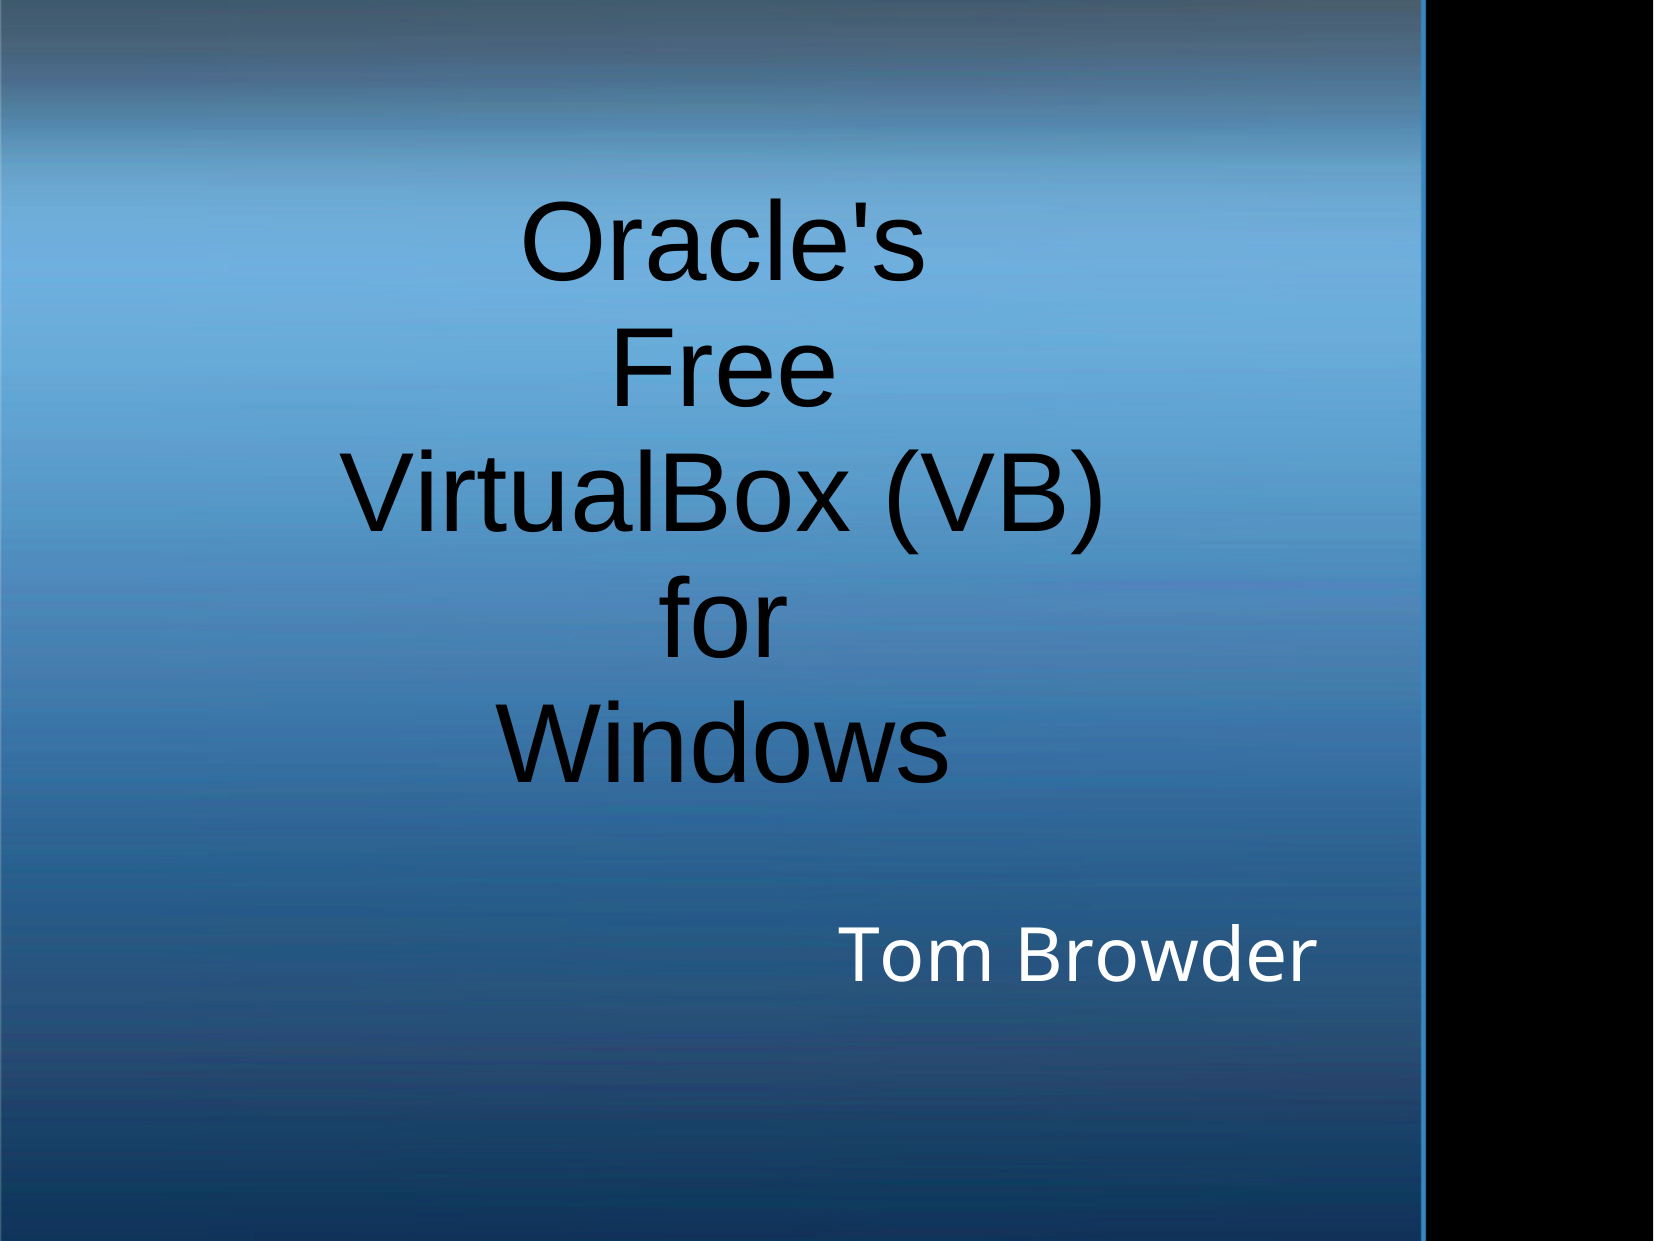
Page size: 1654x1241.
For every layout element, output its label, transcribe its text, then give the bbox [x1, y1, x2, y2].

picture [0, 0, 1654, 1241]
title Oracle's Free VirtualBox (VB) for Windows [0, 178, 1448, 807]
title Tom Browder [375, 901, 1319, 1003]
